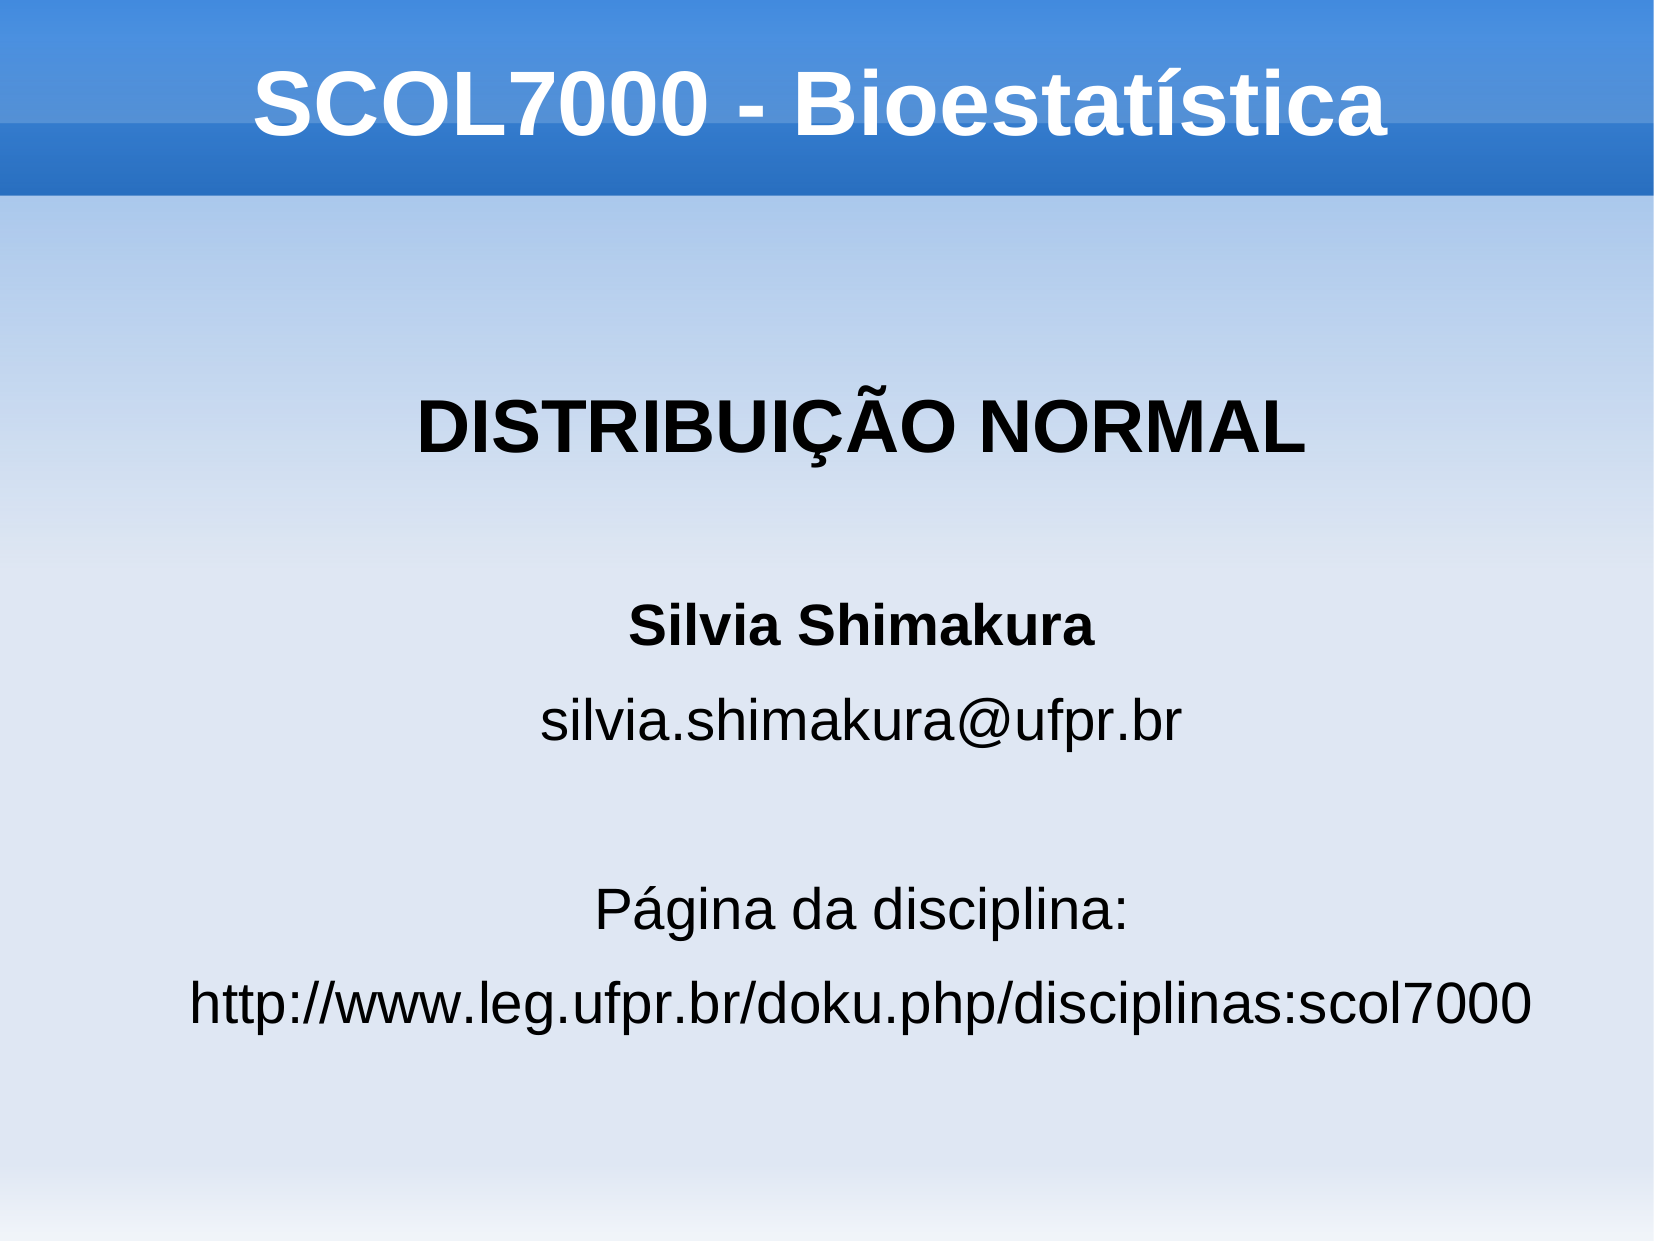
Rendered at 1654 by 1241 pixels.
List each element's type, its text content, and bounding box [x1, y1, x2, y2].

title SCOL7000 - Bioestatística [76, 0, 1565, 208]
picture [0, 0, 1654, 1241]
list DISTRIBUIÇÃO NORMAL Silvia Shimakura silvia.shimakura@ufpr.br Página da disciplina: http://www.leg.ufpr.br/doku.php/disciplinas:scol7000 [82, 290, 1571, 1109]
